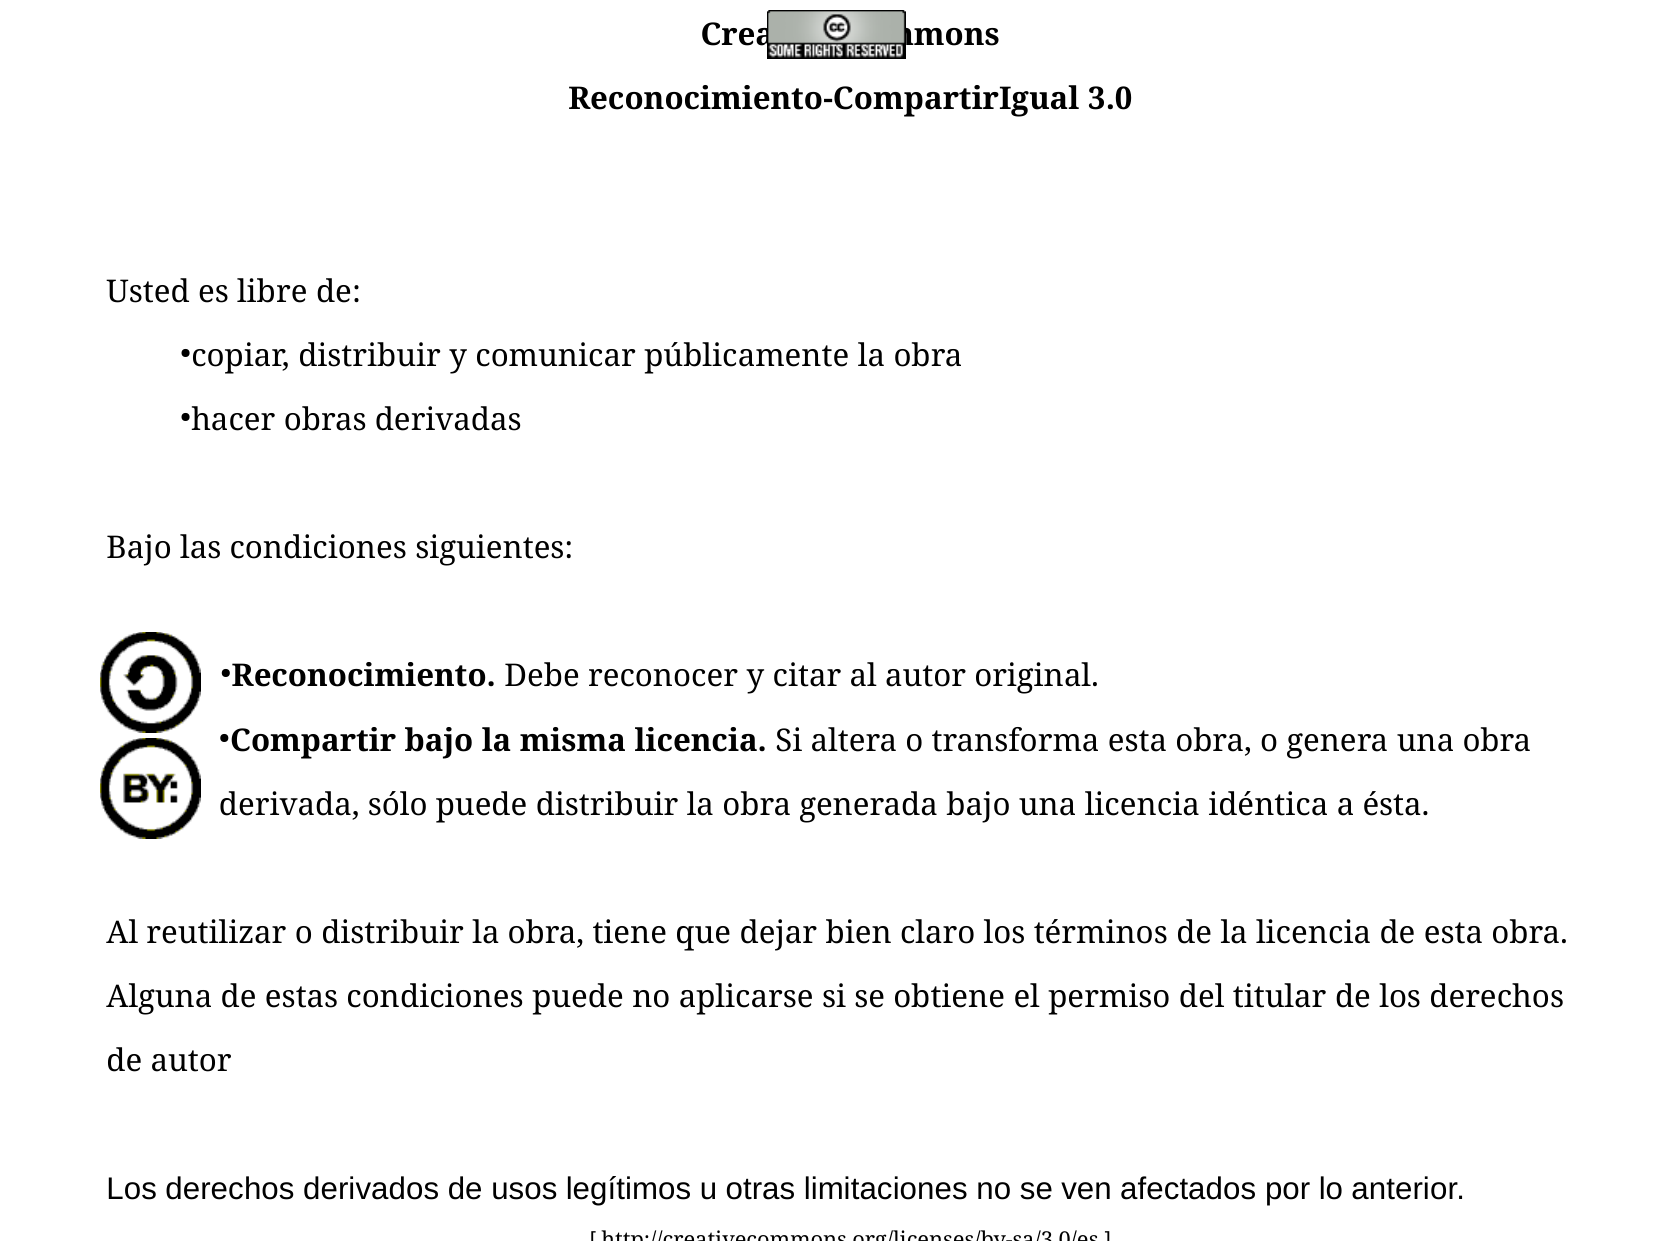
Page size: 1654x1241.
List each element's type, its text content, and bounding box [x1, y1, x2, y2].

picture [767, 10, 906, 60]
picture [100, 738, 201, 839]
subtitle Este texto se distribuye bajo licencia: Creative Commons Reconocimiento-CompartirIgual 3.0 Usted es libre de: copiar, distribuir y comunicar públicamente la obra hacer obras derivadas Bajo las condiciones siguientes: Reconocimiento. Debe reconocer y citar al autor original. Compartir bajo la misma licencia. Si altera o transforma esta obra, o genera una obra derivada, sólo puede distribuir la obra generada bajo una licencia idéntica a ésta. Al reutilizar o distribuir la obra, tiene que dejar bien claro los términos de la licencia de esta obra. Alguna de estas condiciones puede no aplicarse si se obtiene el permiso del titular de los derechos de autor Los derechos derivados de usos legítimos u otras limitaciones no se ven afectados por lo anterior. [ http://creativecommons.org/licenses/by-sa/3.0/es ] [106, 35, 1595, 1241]
picture [100, 632, 201, 733]
